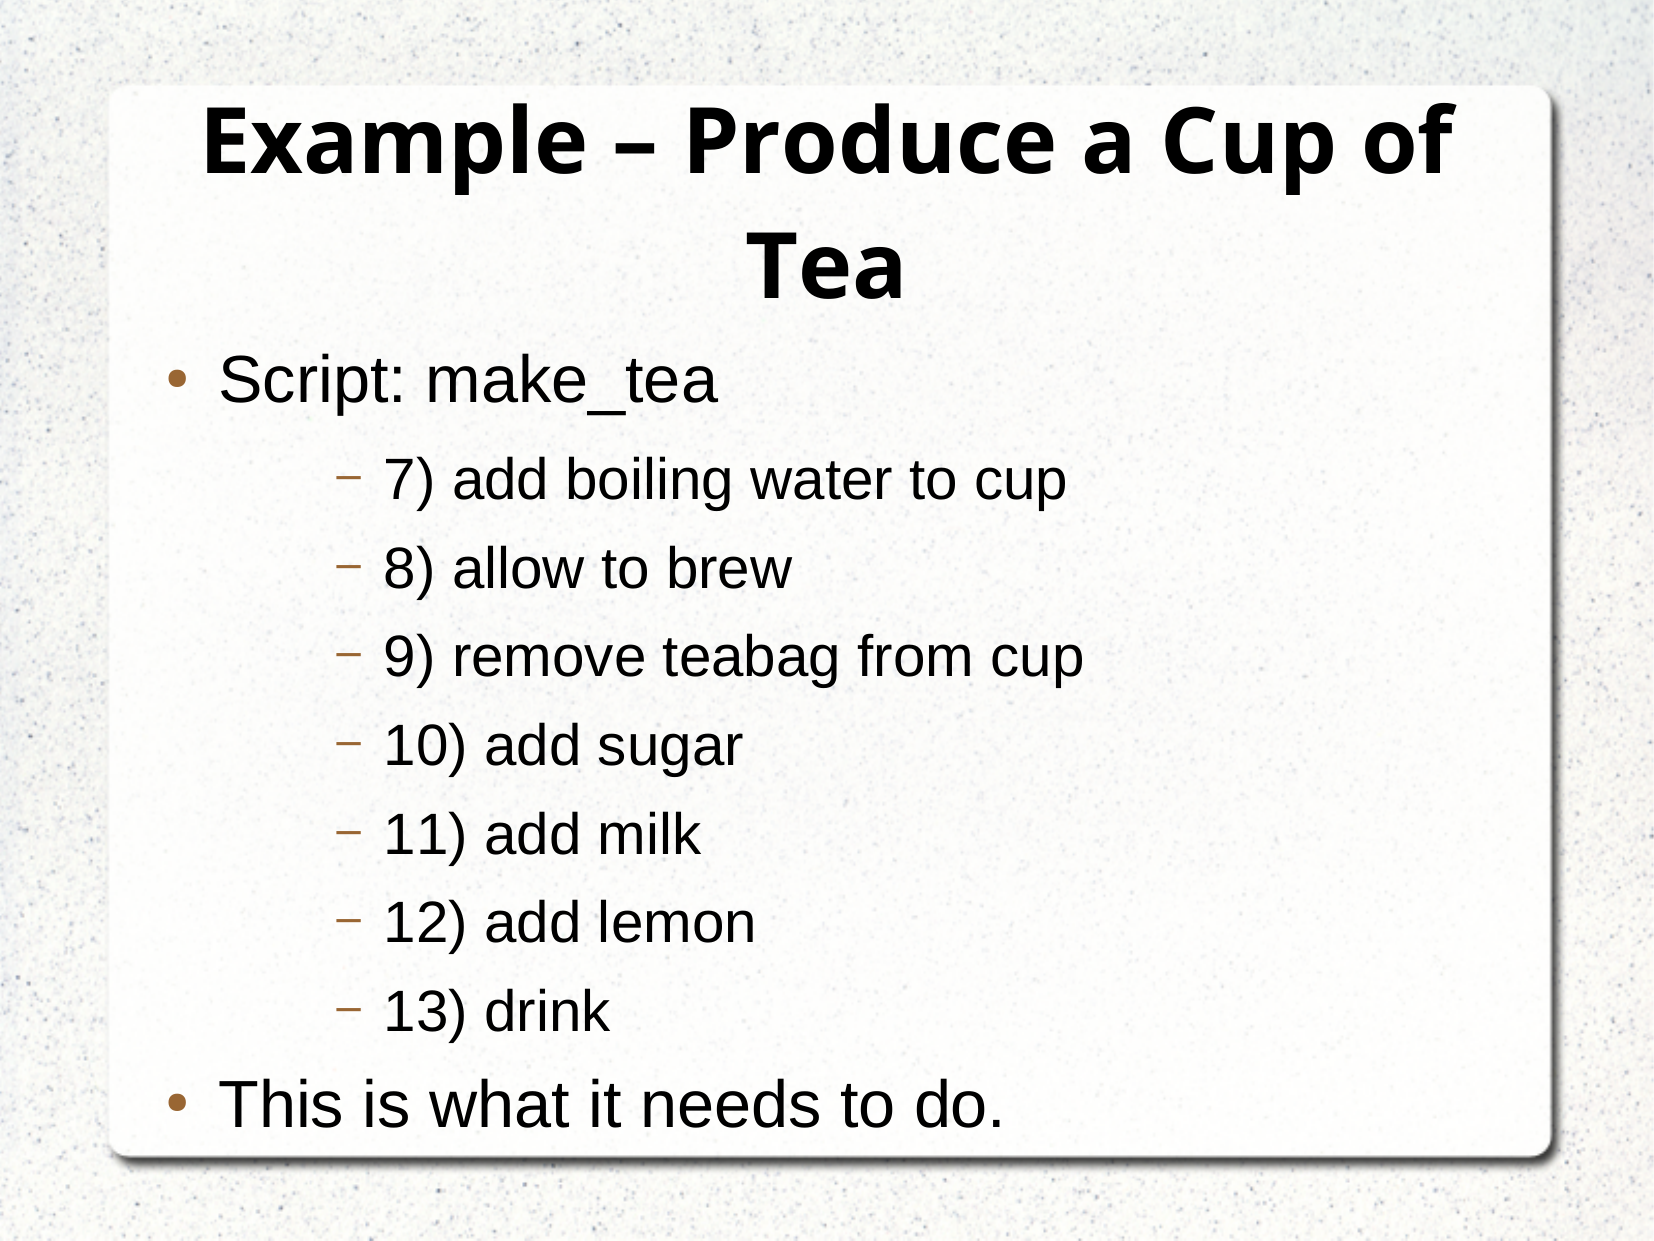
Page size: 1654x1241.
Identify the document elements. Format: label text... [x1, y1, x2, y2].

title Example – Produce a Cup of Tea [118, 96, 1536, 304]
list Script: make_tea 7) add boiling water to cup 8) allow to brew 9) remove teabag from cup 10) add sugar 11) add milk 12) add lemon 13) drink This is what it needs to do. [147, 342, 1506, 1142]
picture [0, 0, 1654, 1241]
